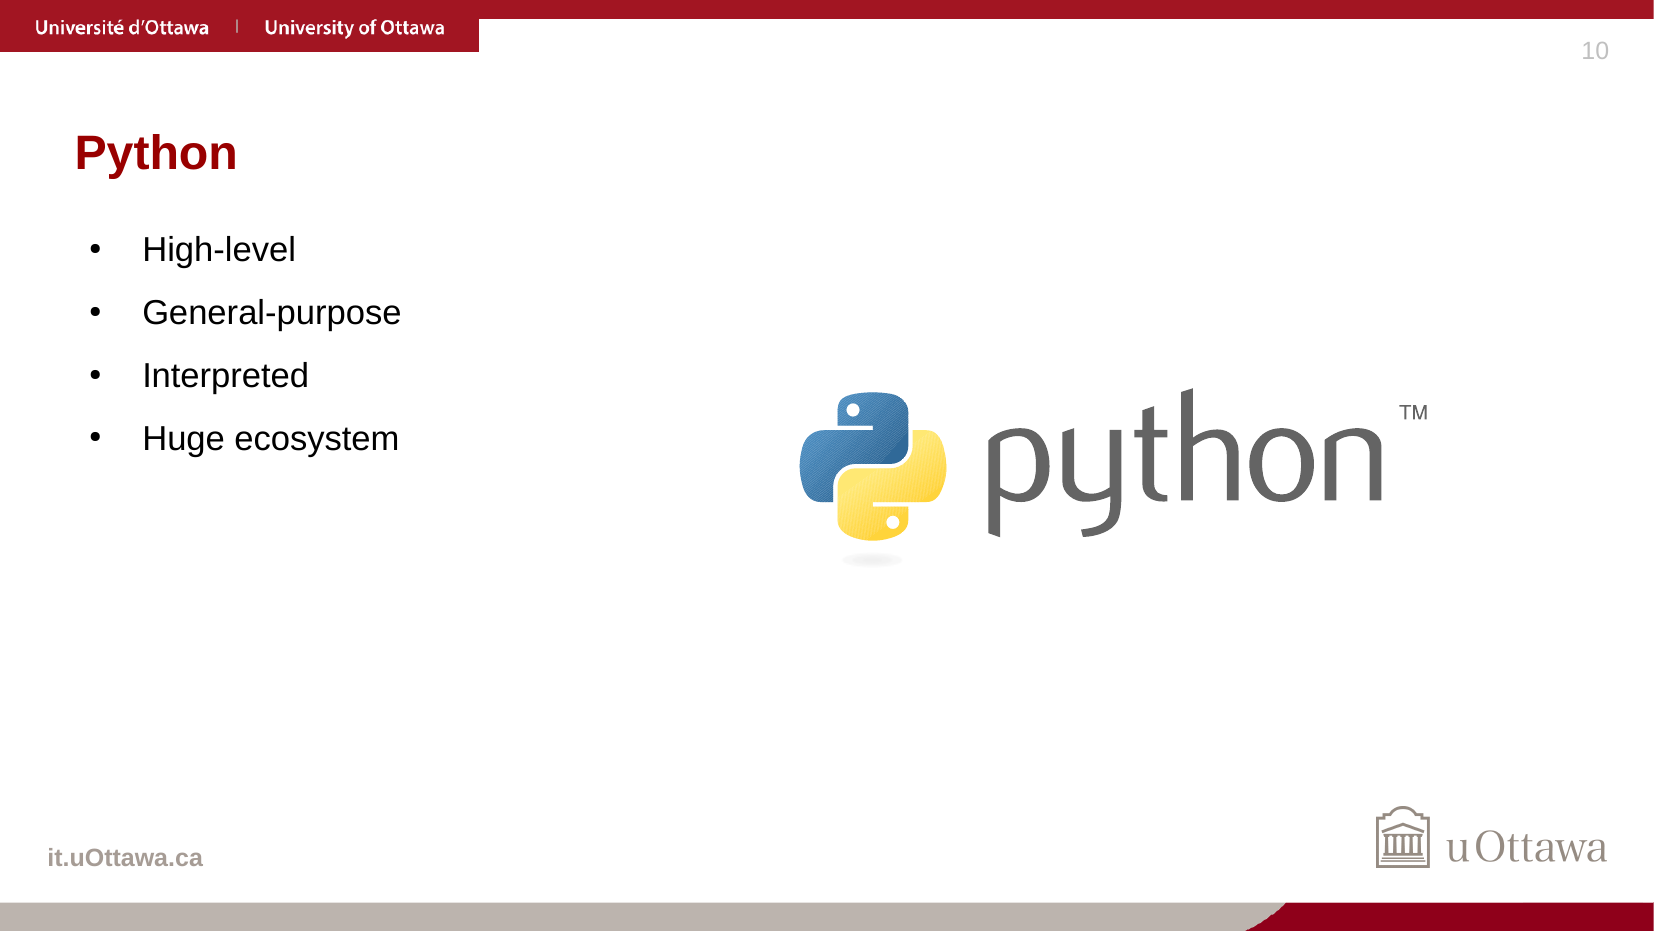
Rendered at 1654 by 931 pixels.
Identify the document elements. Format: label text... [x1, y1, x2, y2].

title Python [74, 93, 1481, 212]
picture [0, 903, 1654, 931]
picture [791, 383, 1478, 588]
list High-level General-purpose Interpreted Huge ecosystem [71, 230, 758, 740]
picture [0, 0, 1654, 52]
picture [1376, 806, 1607, 868]
